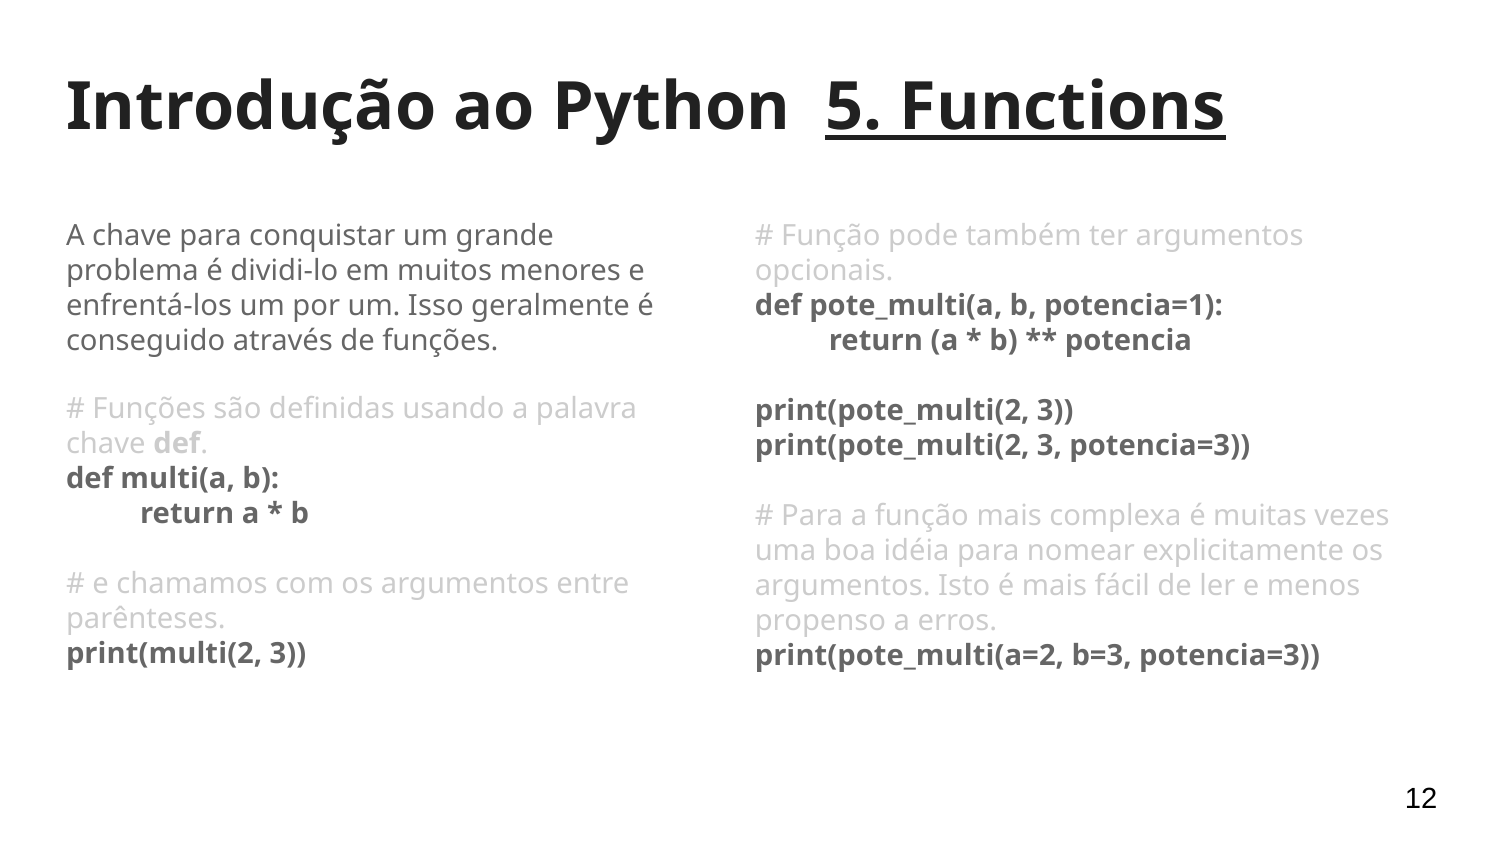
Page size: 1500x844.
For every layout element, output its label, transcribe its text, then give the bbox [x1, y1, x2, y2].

slide_number <number> [1389, 764, 1480, 830]
list # Função pode também ter argumentos opcionais. def pote_multi(a, b, potencia=1): return (a * b) ** potencia print(pote_multi(2, 3)) print(pote_multi(2, 3, potencia=3)) # Para a função mais complexa é muitas vezes uma boa idéia para nomear explicitamente os argumentos. Isto é mais fácil de ler e menos propenso a erros. print(pote_multi(a=2, b=3, potencia=3)) [739, 201, 1449, 788]
list A chave para conquistar um grande problema é dividi-lo em muitos menores e enfrentá-los um por um. Isso geralmente é conseguido através de funções. # Funções são definidas usando a palavra chave def. def multi(a, b): return a * b # e chamamos com os argumentos entre parênteses. print(multi(2, 3)) [51, 201, 708, 750]
title Introdução ao Python 5. Functions [51, 48, 1449, 180]
